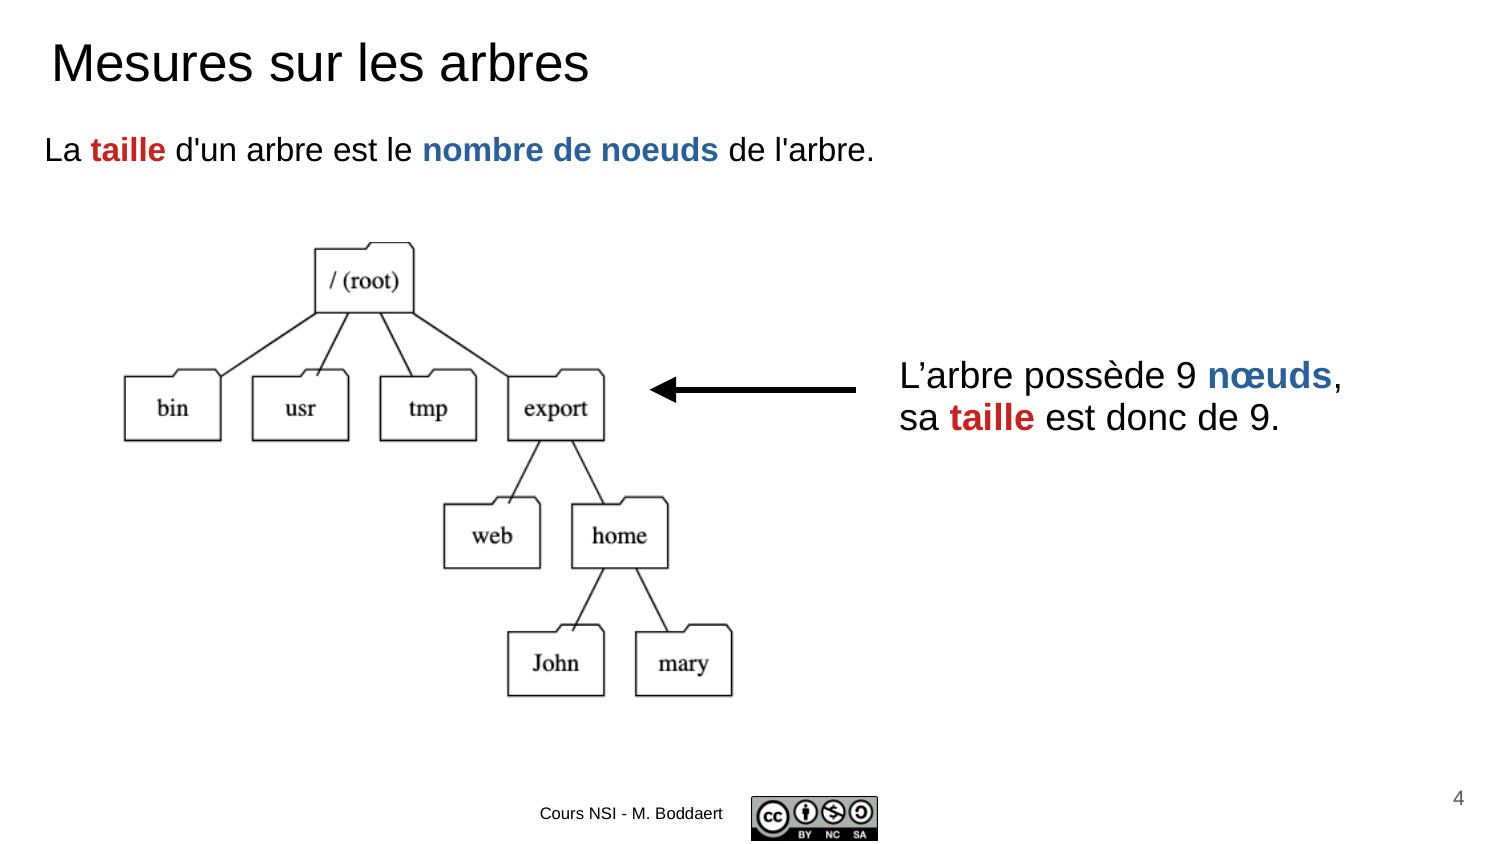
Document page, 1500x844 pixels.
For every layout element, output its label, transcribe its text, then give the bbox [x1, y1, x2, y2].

text_box L’arbre possède 9 nœuds, sa taille est donc de 9. [884, 346, 1359, 449]
slide_number <numéro> [1389, 764, 1480, 830]
title Mesures sur les arbres [51, 13, 1449, 108]
picture [118, 242, 739, 703]
picture [751, 796, 878, 841]
text_box La taille d'un arbre est le nombre de noeuds de l'arbre. [29, 120, 1477, 207]
